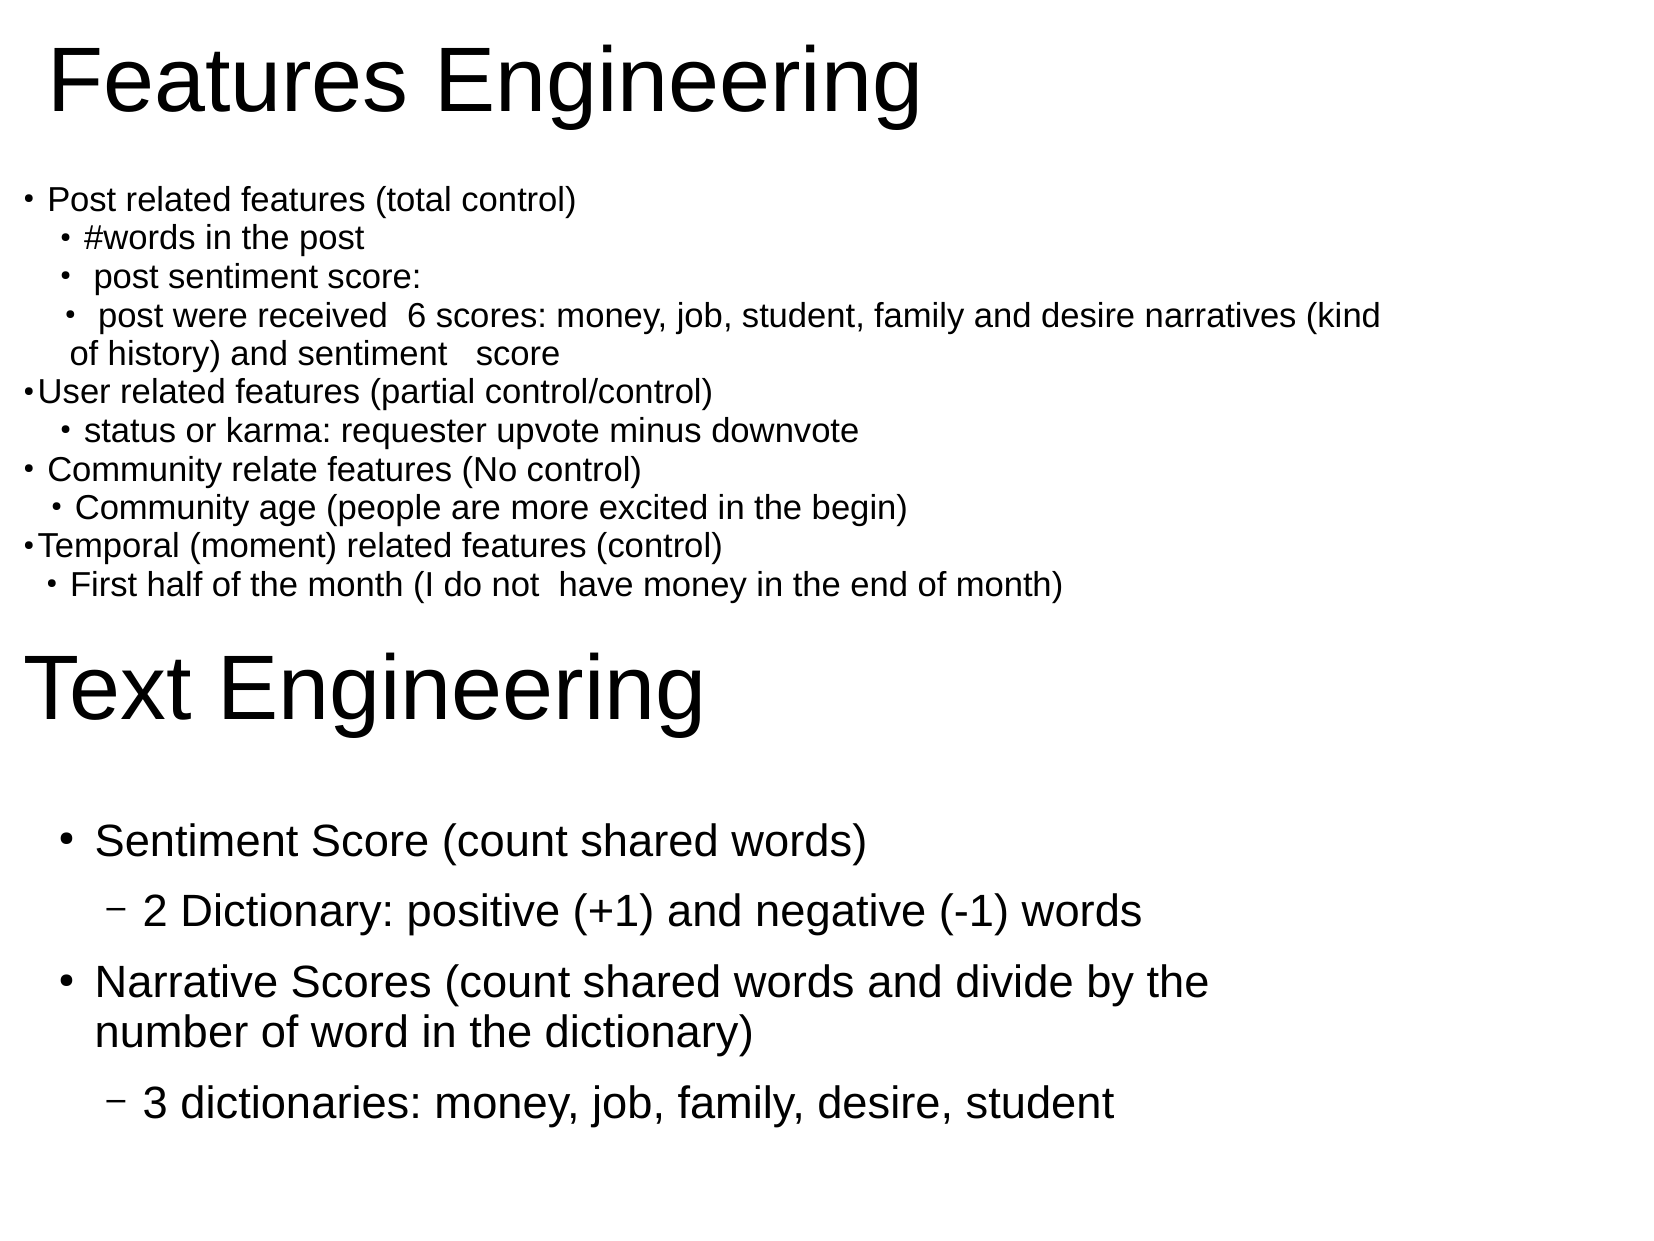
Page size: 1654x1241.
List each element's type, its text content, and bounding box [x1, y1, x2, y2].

title Text Engineering [23, 584, 1512, 792]
text_box Post related features (total control) #words in the post post sentiment score: post were received 6 scores: money, job, student, family and desire narratives (kind of history) and sentiment score User related features (partial control/control) status or karma: requester upvote minus downvote Community relate features (No control) Community age (people are more excited in the begin) Temporal (moment) related features (control) First half of the month (I do not have money in the end of month) [23, 141, 1406, 584]
title Features Engineering [47, 0, 1536, 184]
text_box Sentiment Score (count shared words) 2 Dictionary: positive (+1) and negative (-1) words Narrative Scores (count shared words and divide by the number of word in the dictionary) 3 dictionaries: money, job, family, desire, student [46, 814, 1229, 1134]
